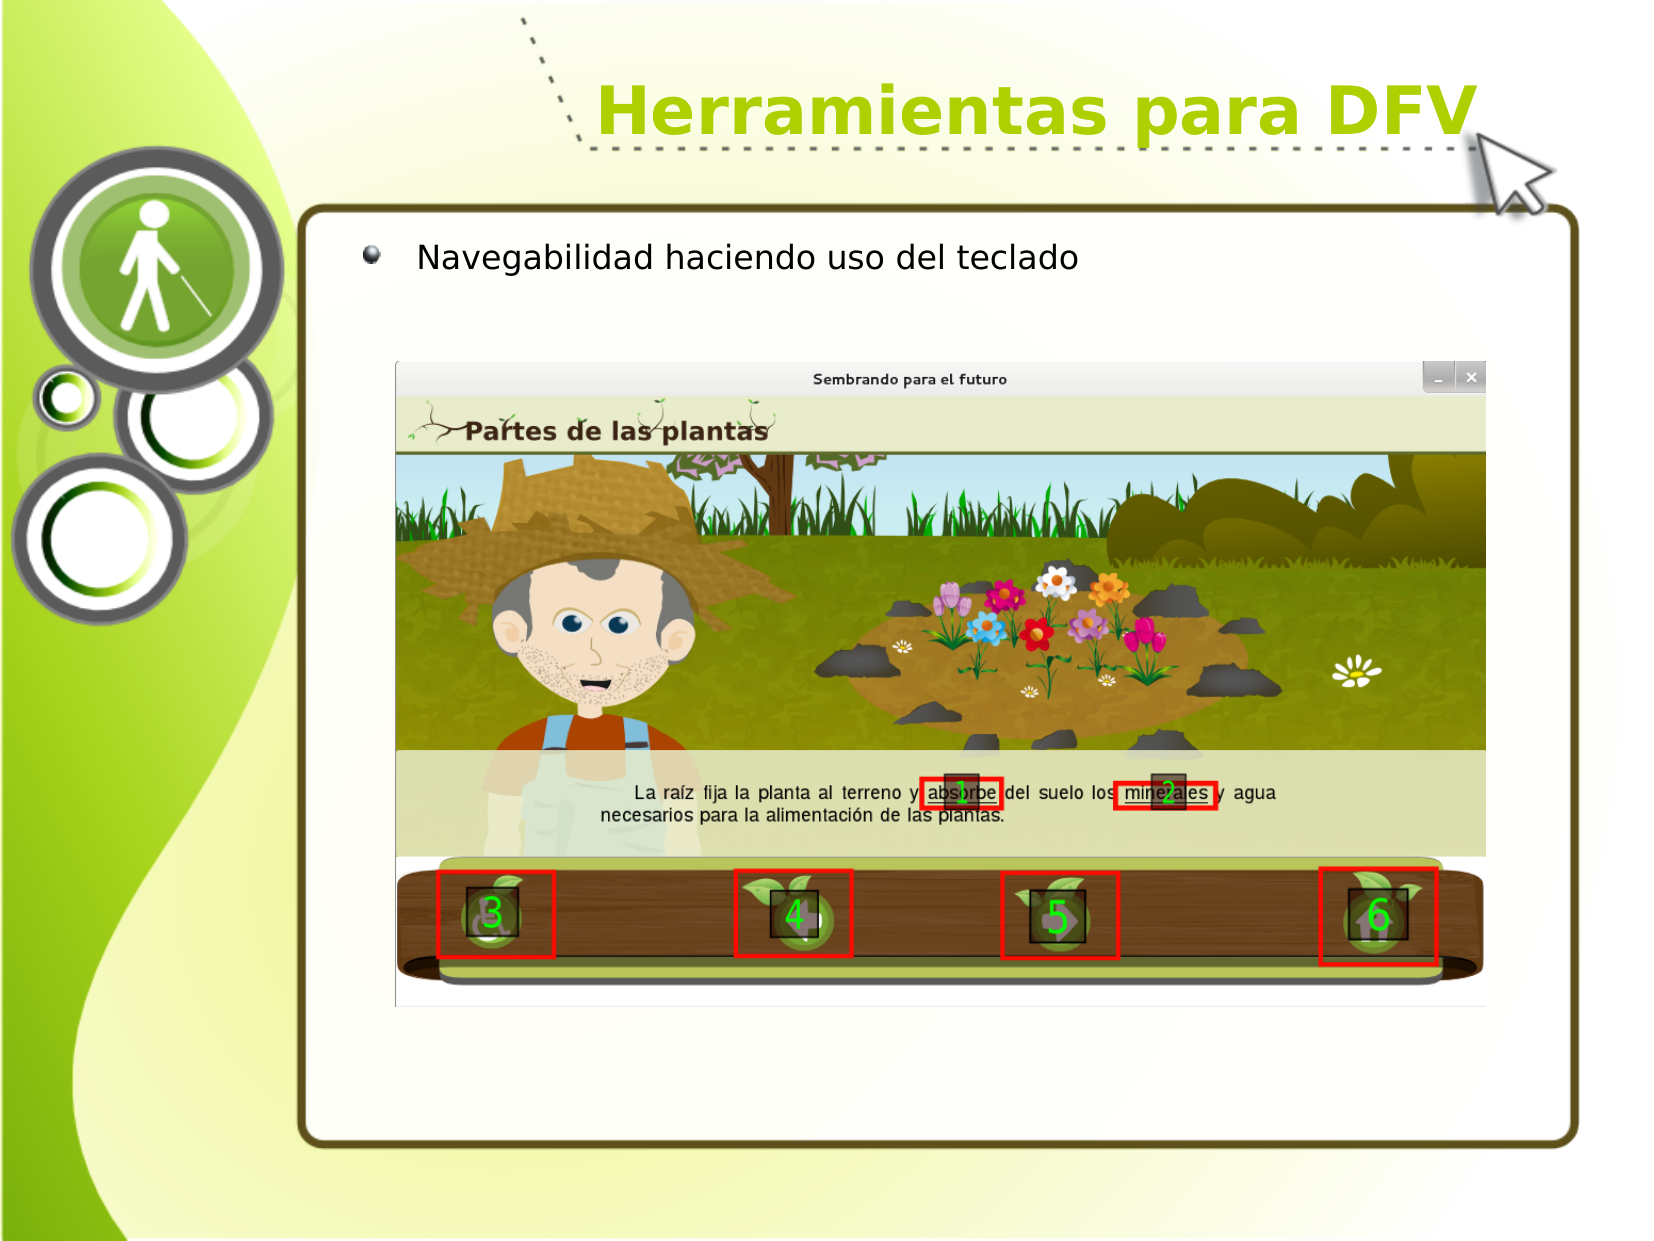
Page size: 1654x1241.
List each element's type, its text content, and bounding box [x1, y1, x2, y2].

text_box Navegabilidad haciendo uso del teclado [330, 224, 1524, 438]
picture [0, 0, 1654, 1241]
text_box Herramientas para DFV [549, 65, 1495, 158]
